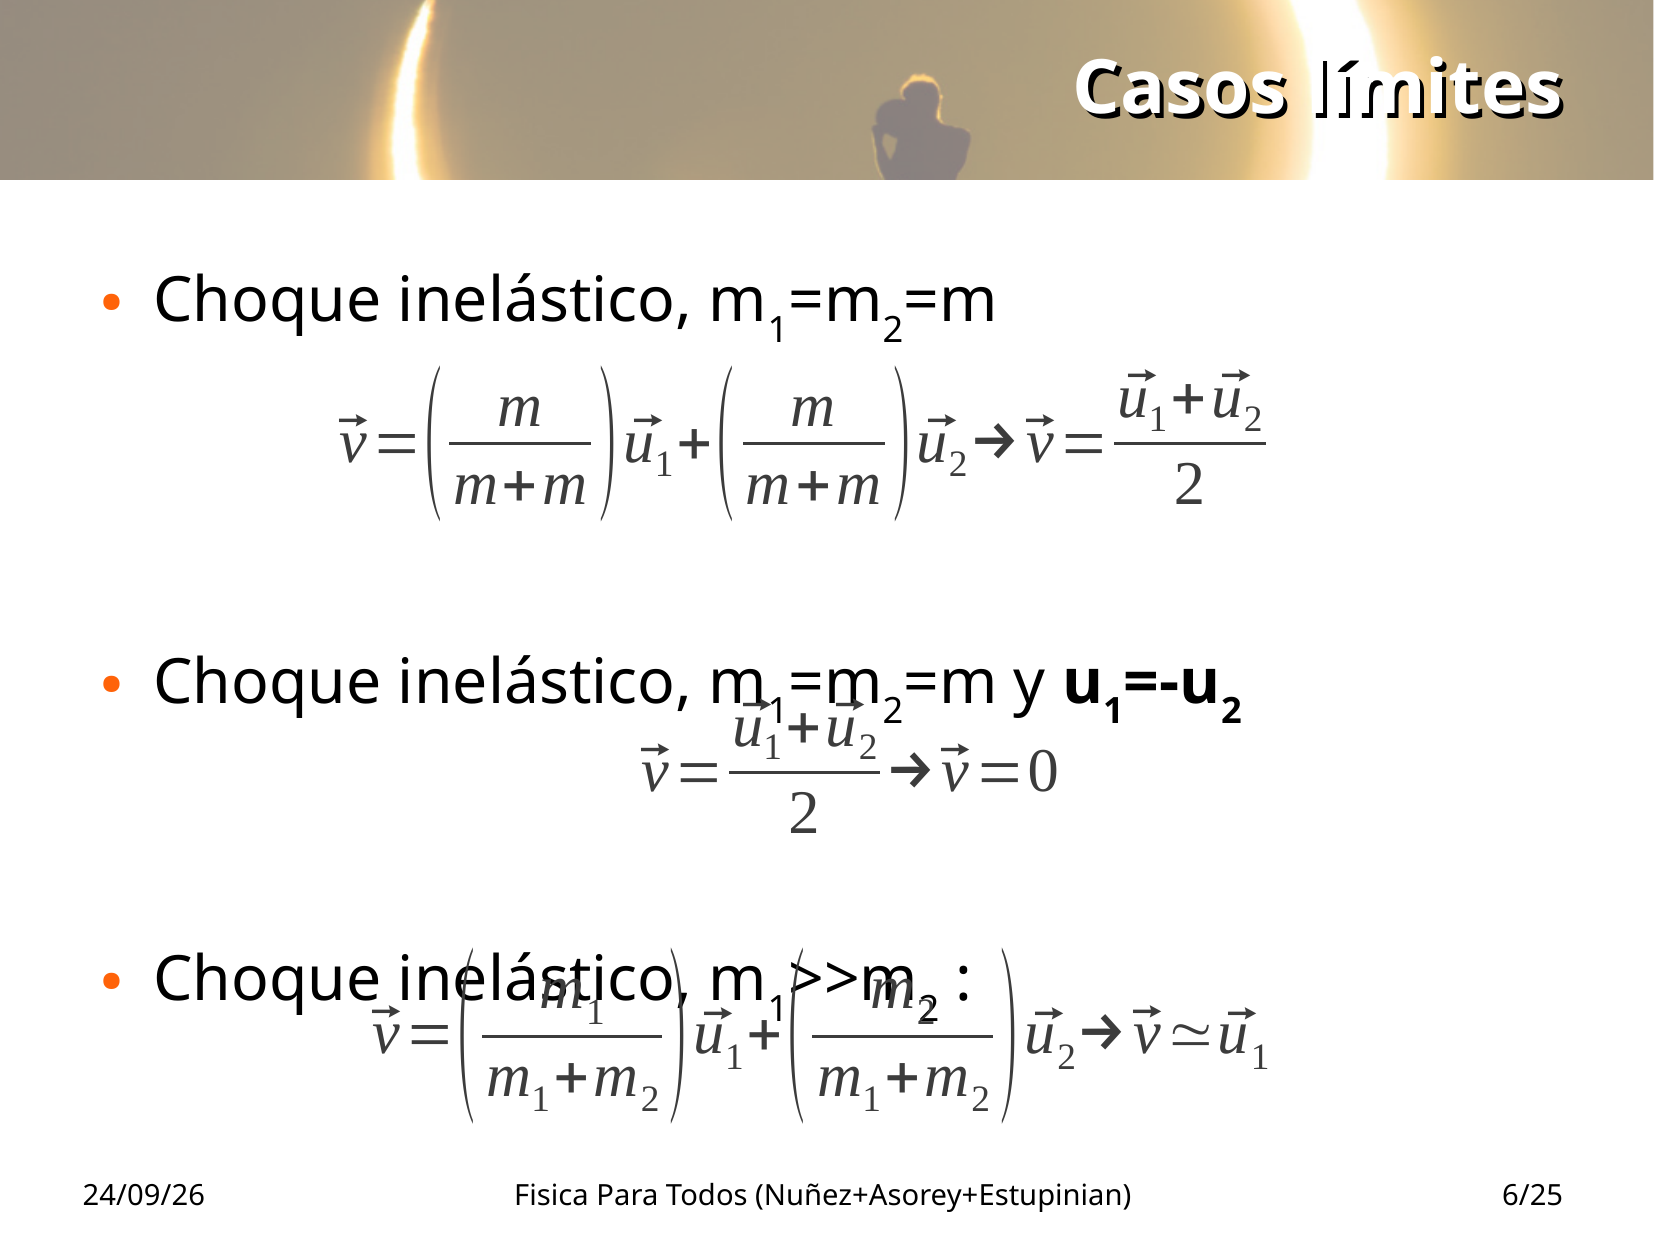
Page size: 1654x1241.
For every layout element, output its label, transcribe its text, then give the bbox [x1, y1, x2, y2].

title Casos límites [75, 19, 1564, 151]
chart [632, 690, 1066, 847]
picture [0, 0, 1654, 180]
chart [362, 945, 1276, 1129]
chart [330, 360, 1275, 526]
list Choque inelástico, m1=m2=m Choque inelástico, m1=m2=m y u1=-u2 Choque inelástico, m1>>m2 : [82, 255, 1571, 1156]
